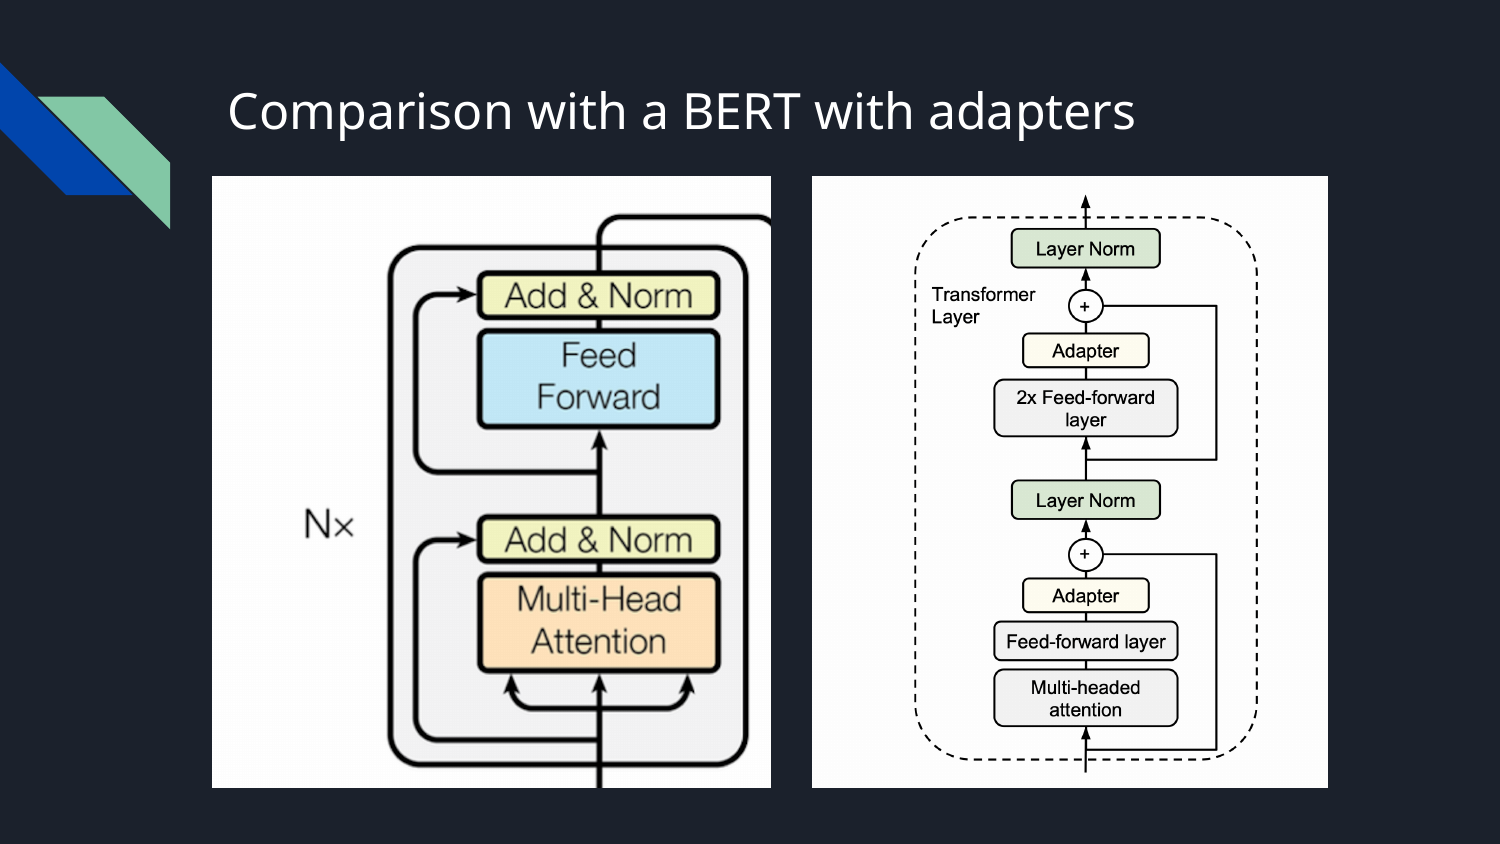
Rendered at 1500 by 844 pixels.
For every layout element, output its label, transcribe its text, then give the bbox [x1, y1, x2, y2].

picture [212, 176, 771, 788]
title Comparison with a BERT with adapters [212, 64, 1368, 215]
picture [812, 176, 1328, 788]
